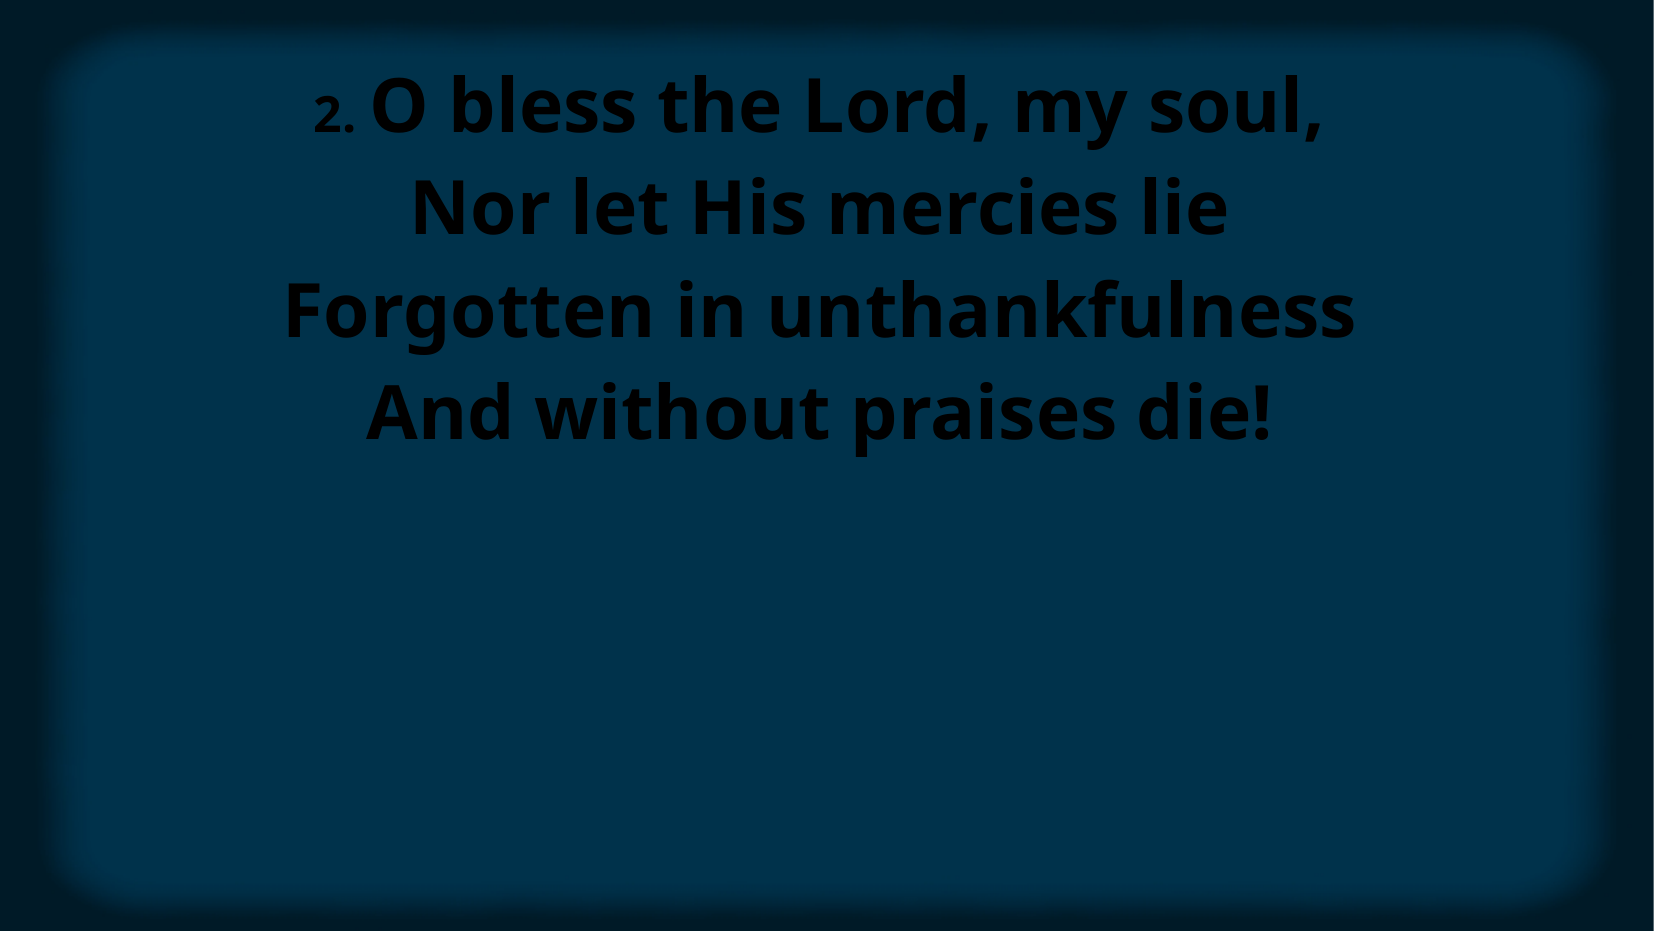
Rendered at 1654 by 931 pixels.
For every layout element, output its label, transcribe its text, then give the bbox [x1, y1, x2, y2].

picture [0, 0, 1654, 931]
text_box 2. O bless the Lord, my soul, Nor let His mercies lie Forgotten in unthankfulness And without praises die! [85, 45, 1556, 460]
